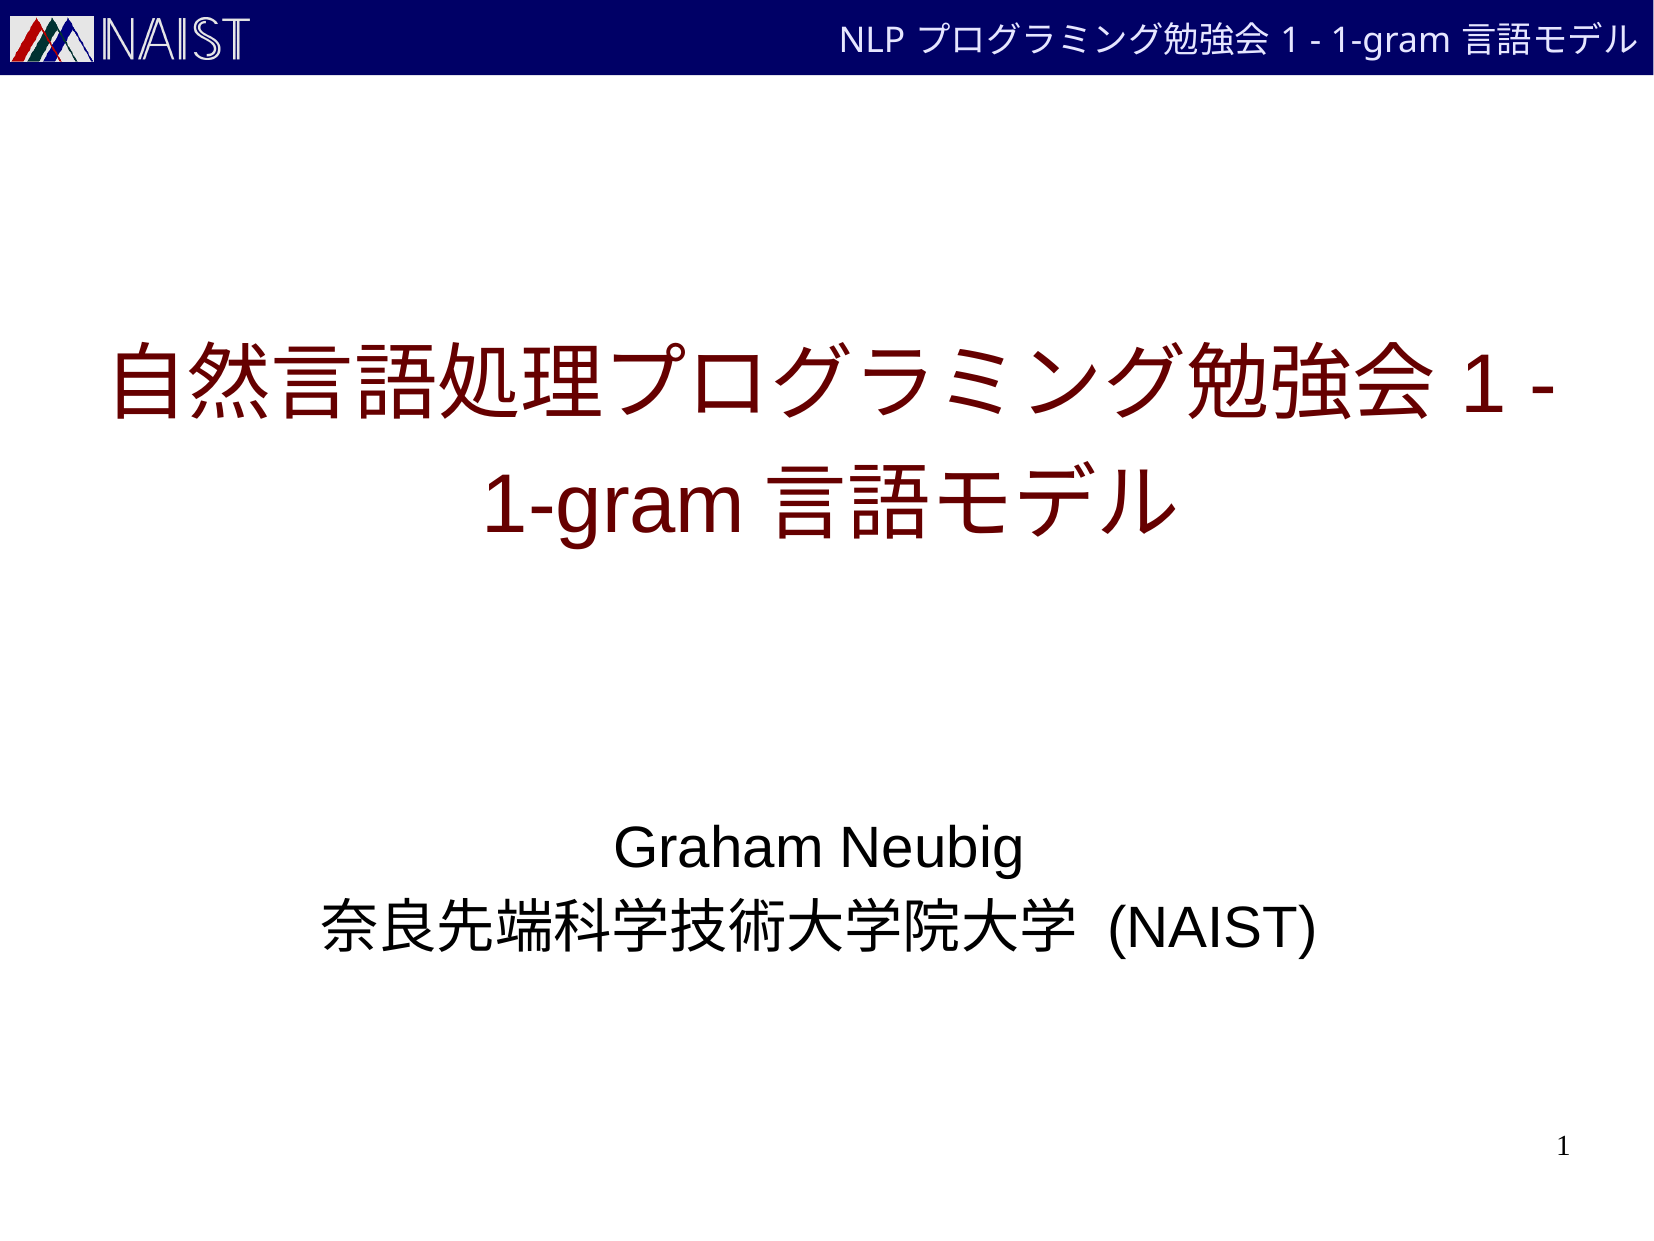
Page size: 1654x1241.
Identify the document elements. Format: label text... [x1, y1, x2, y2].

picture [102, 17, 251, 60]
subtitle Graham Neubig 奈良先端科学技術大学院大学 (NAIST) [75, 780, 1564, 999]
title 自然言語処理プログラミング勉強会1 - 1-gram言語モデル [86, 339, 1576, 533]
picture [10, 16, 94, 62]
